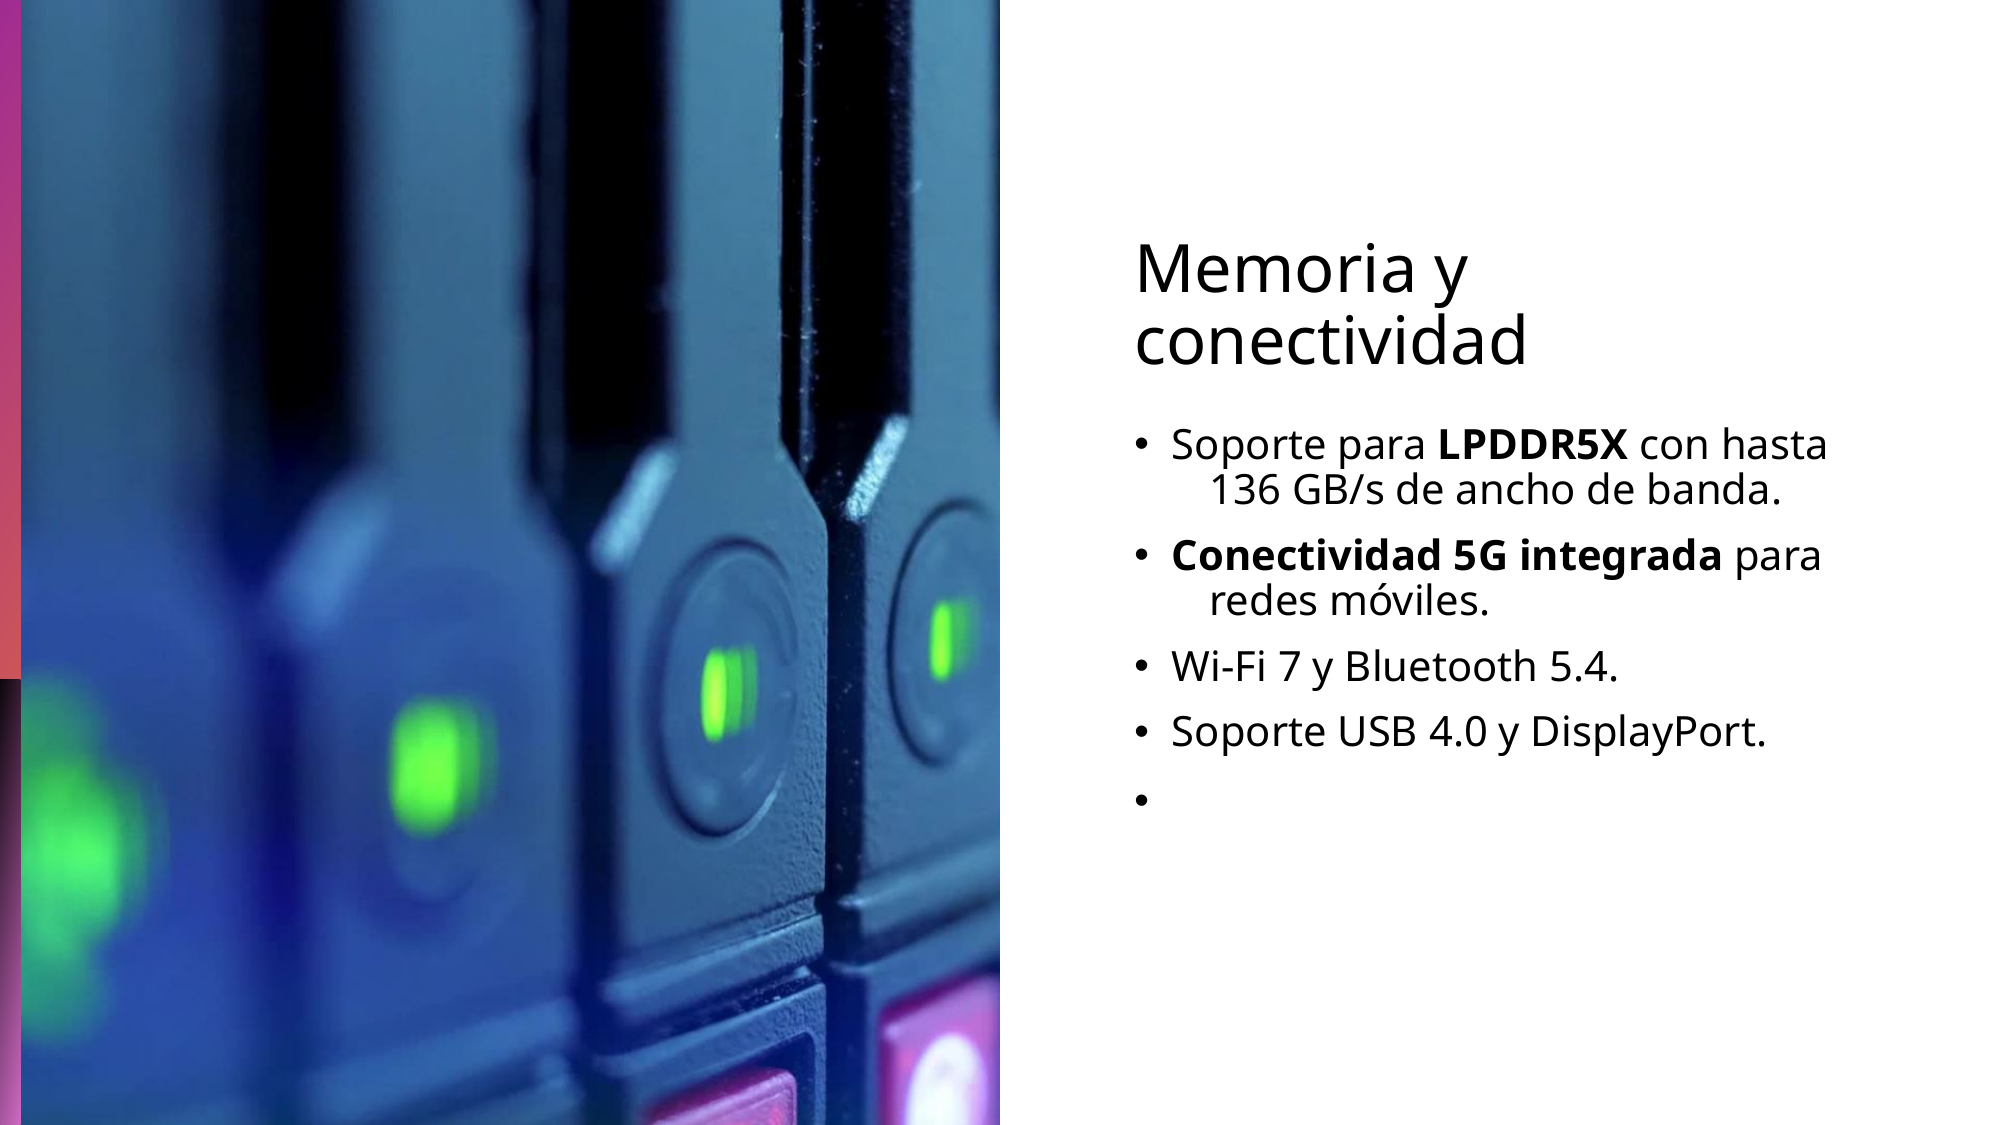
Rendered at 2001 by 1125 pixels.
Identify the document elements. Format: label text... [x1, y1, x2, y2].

text_box [0, 0, 20, 1125]
picture [20, 0, 1000, 1125]
title Memoria y conectividad [1119, 121, 1857, 387]
list Soporte para LPDDR5X con hasta 136 GB/s de ancho de banda. Conectividad 5G integrada para redes móviles. Wi-Fi 7 y Bluetooth 5.4. Soporte USB 4.0 y DisplayPort. [1119, 415, 1857, 982]
